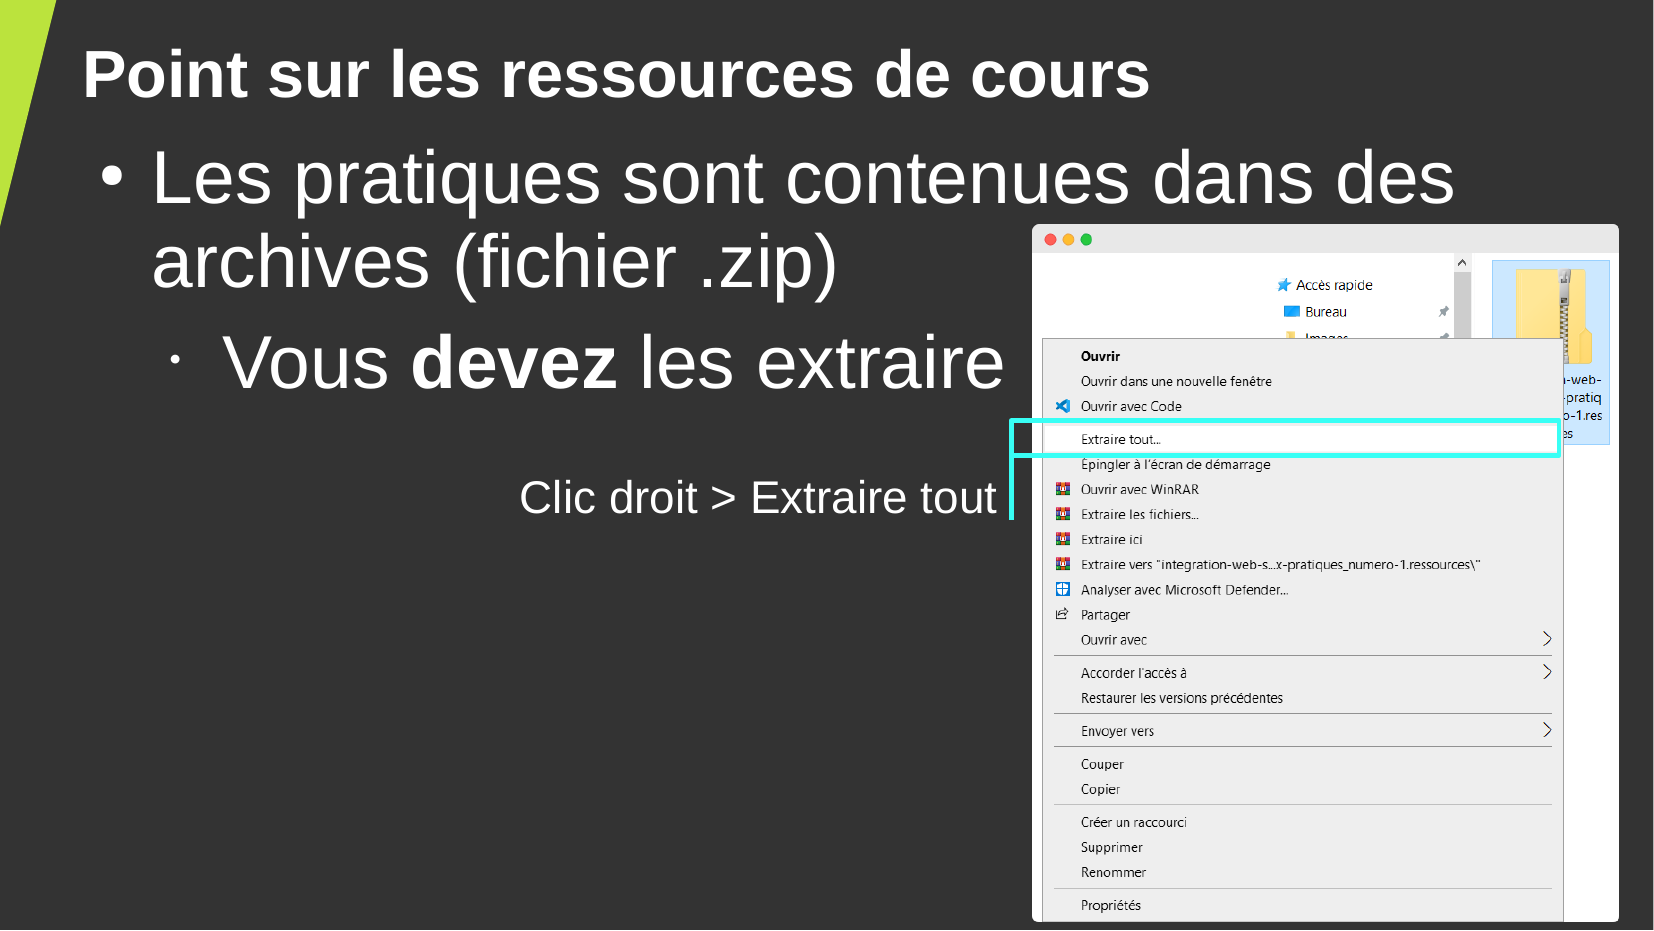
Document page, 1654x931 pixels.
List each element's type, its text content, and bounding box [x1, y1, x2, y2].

list Les pratiques sont contenues dans des archives (fichier .zip) Vous devez les extraire [80, 135, 1620, 777]
picture [1032, 224, 1619, 922]
picture [1032, 423, 1557, 453]
title Clic droit > Extraire tout [501, 472, 999, 524]
text_box [0, 0, 57, 227]
title Point sur les ressources de cours [82, 37, 1571, 122]
